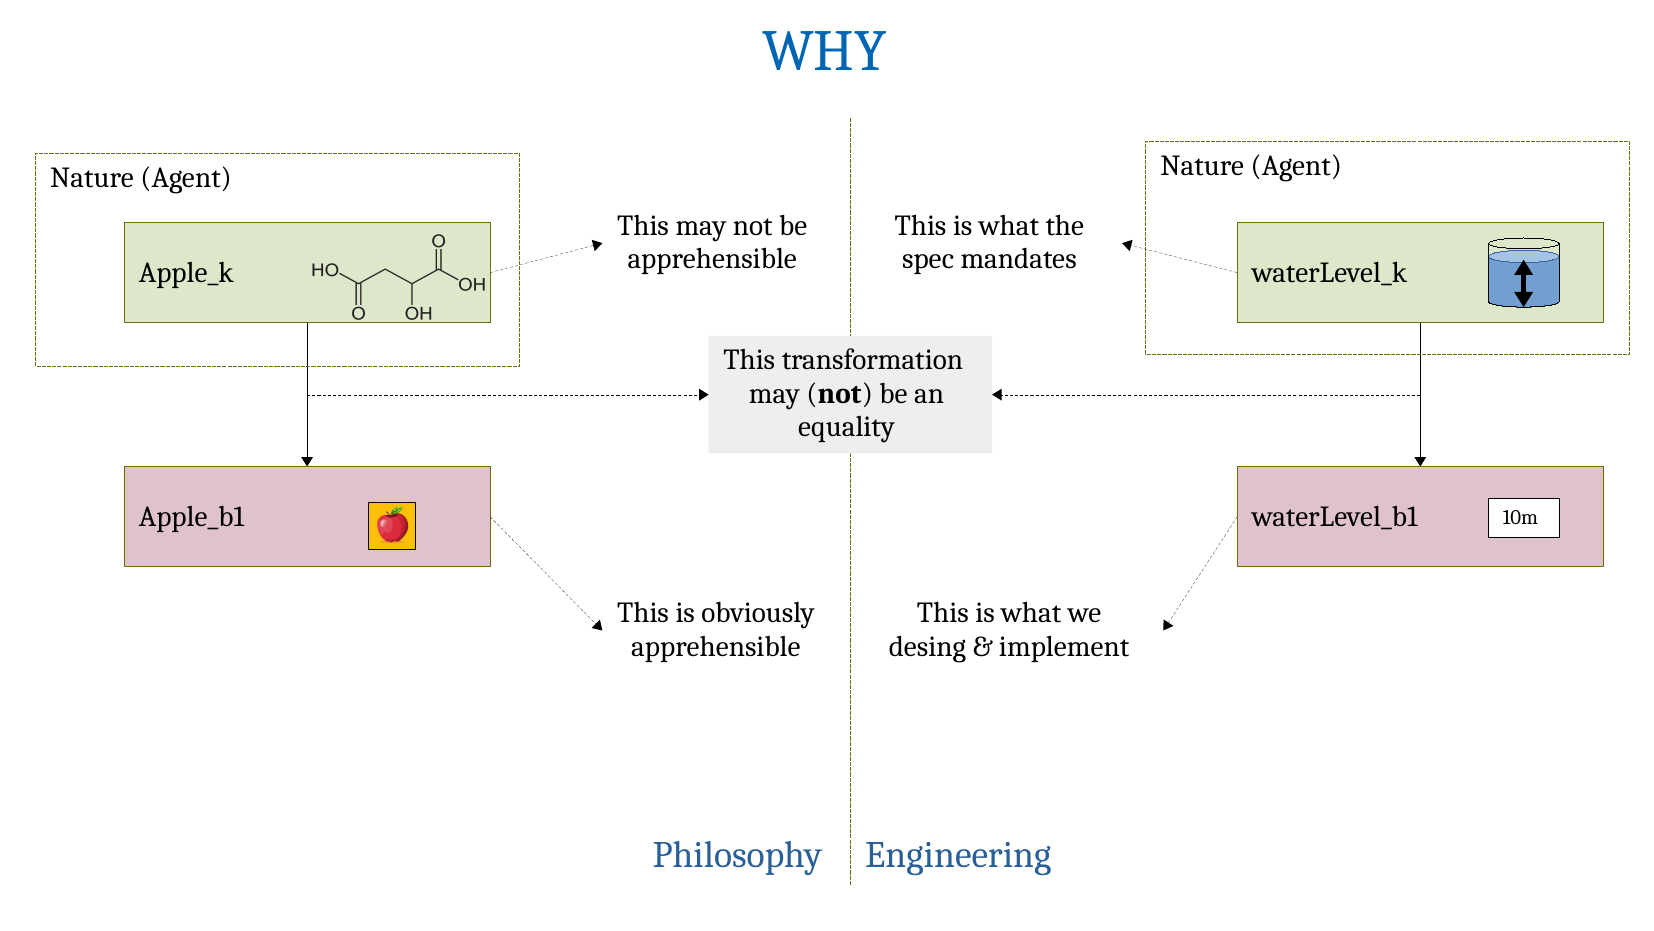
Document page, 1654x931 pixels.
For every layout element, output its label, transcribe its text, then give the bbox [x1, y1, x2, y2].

text_box This is obviously apprehensible [602, 588, 851, 673]
text_box [1525, 258, 1559, 308]
text_box Nature (Agent) [1145, 141, 1630, 355]
text_box [1489, 259, 1522, 308]
text_box 10m [1488, 498, 1560, 538]
text_box WHY [747, 10, 906, 94]
text_box Engineering [850, 826, 1075, 886]
text_box This is what the spec mandates [879, 201, 1123, 285]
text_box Apple_b1 [124, 466, 491, 567]
text_box This is what we desing & implement [874, 588, 1164, 673]
text_box waterLevel_b1 [1237, 466, 1604, 567]
text_box Philosophy [637, 826, 847, 886]
text_box atoms [1489, 250, 1559, 263]
text_box Nature (Agent) [35, 153, 520, 367]
picture [368, 502, 416, 550]
text_box This may not be apprehensible [602, 201, 845, 285]
text_box This transformation may (not) be an equality [708, 335, 993, 454]
